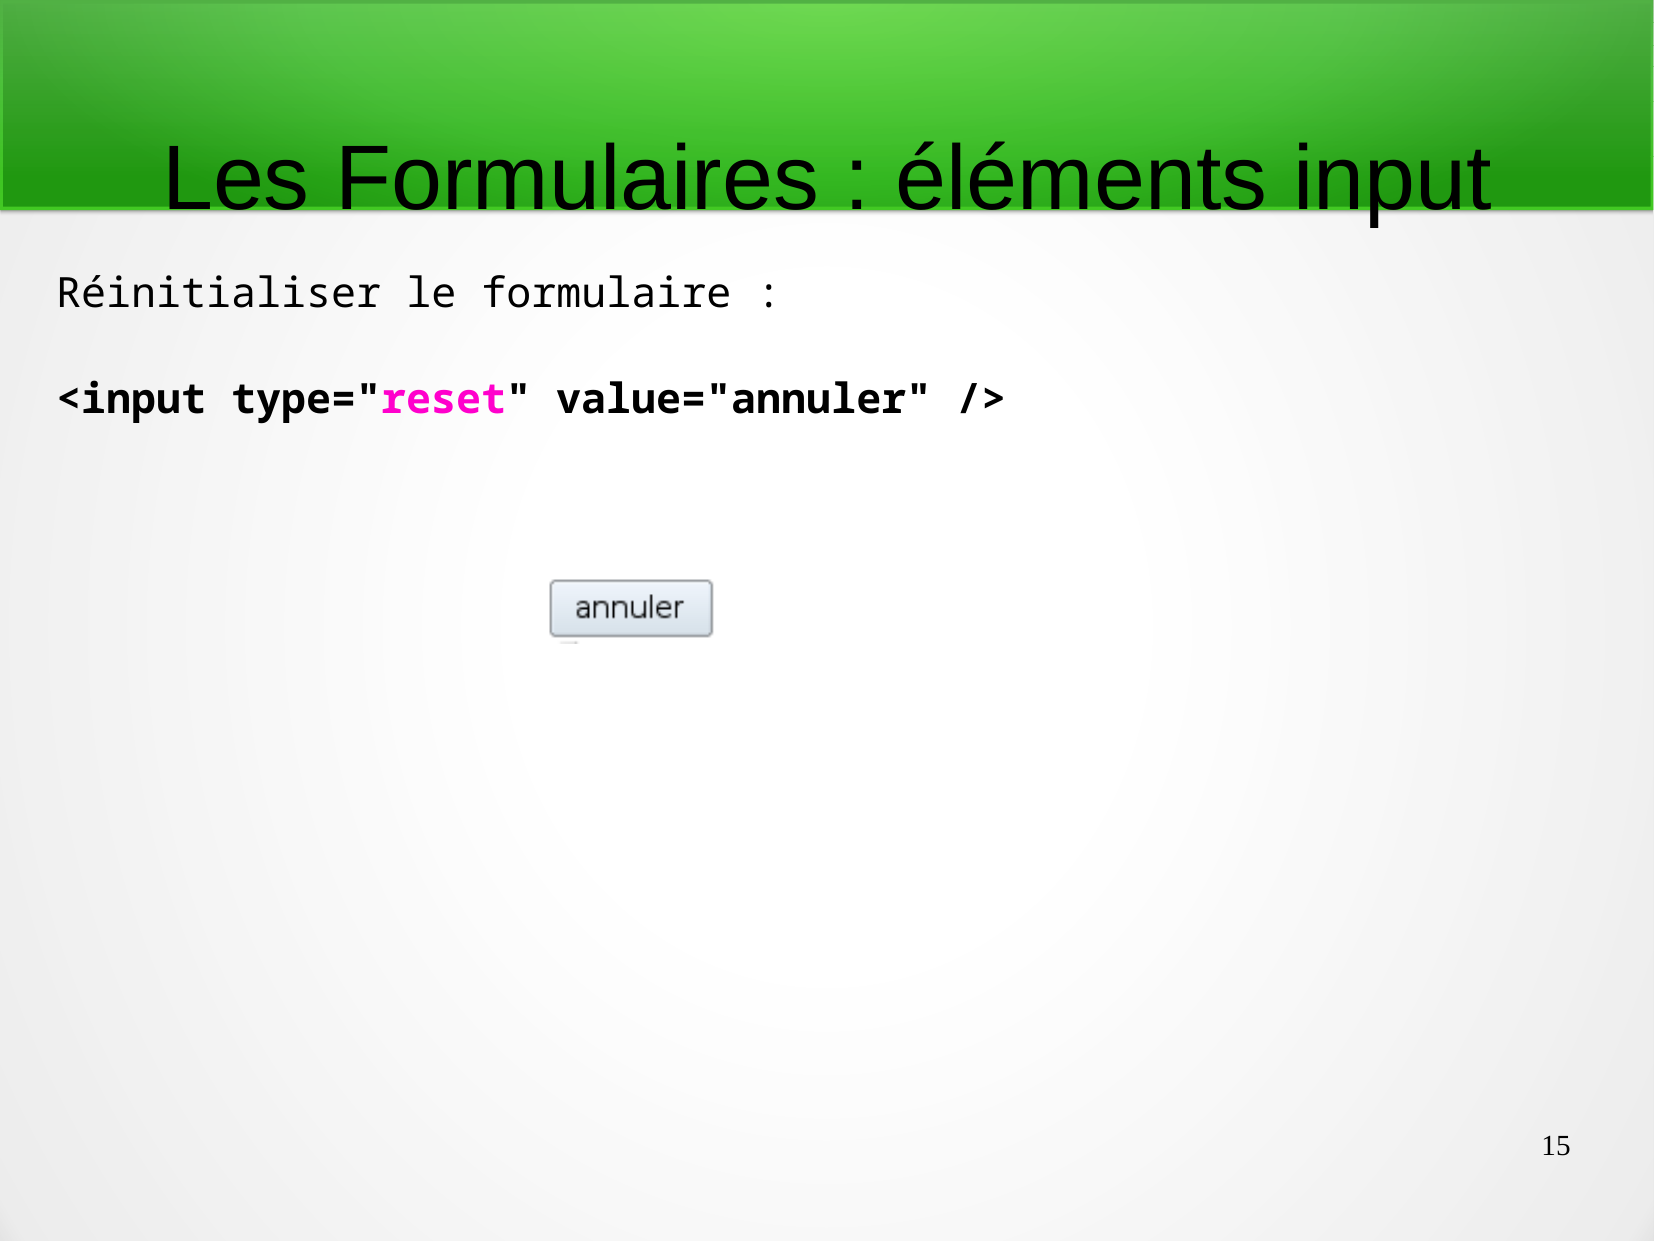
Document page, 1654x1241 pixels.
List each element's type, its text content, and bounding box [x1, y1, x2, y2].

text_box Réinitialiser le formulaire : <input type="reset" value="annuler" /> [55, 265, 1624, 1188]
picture [544, 576, 726, 644]
title Les Formulaires : éléments input [121, 77, 1534, 265]
